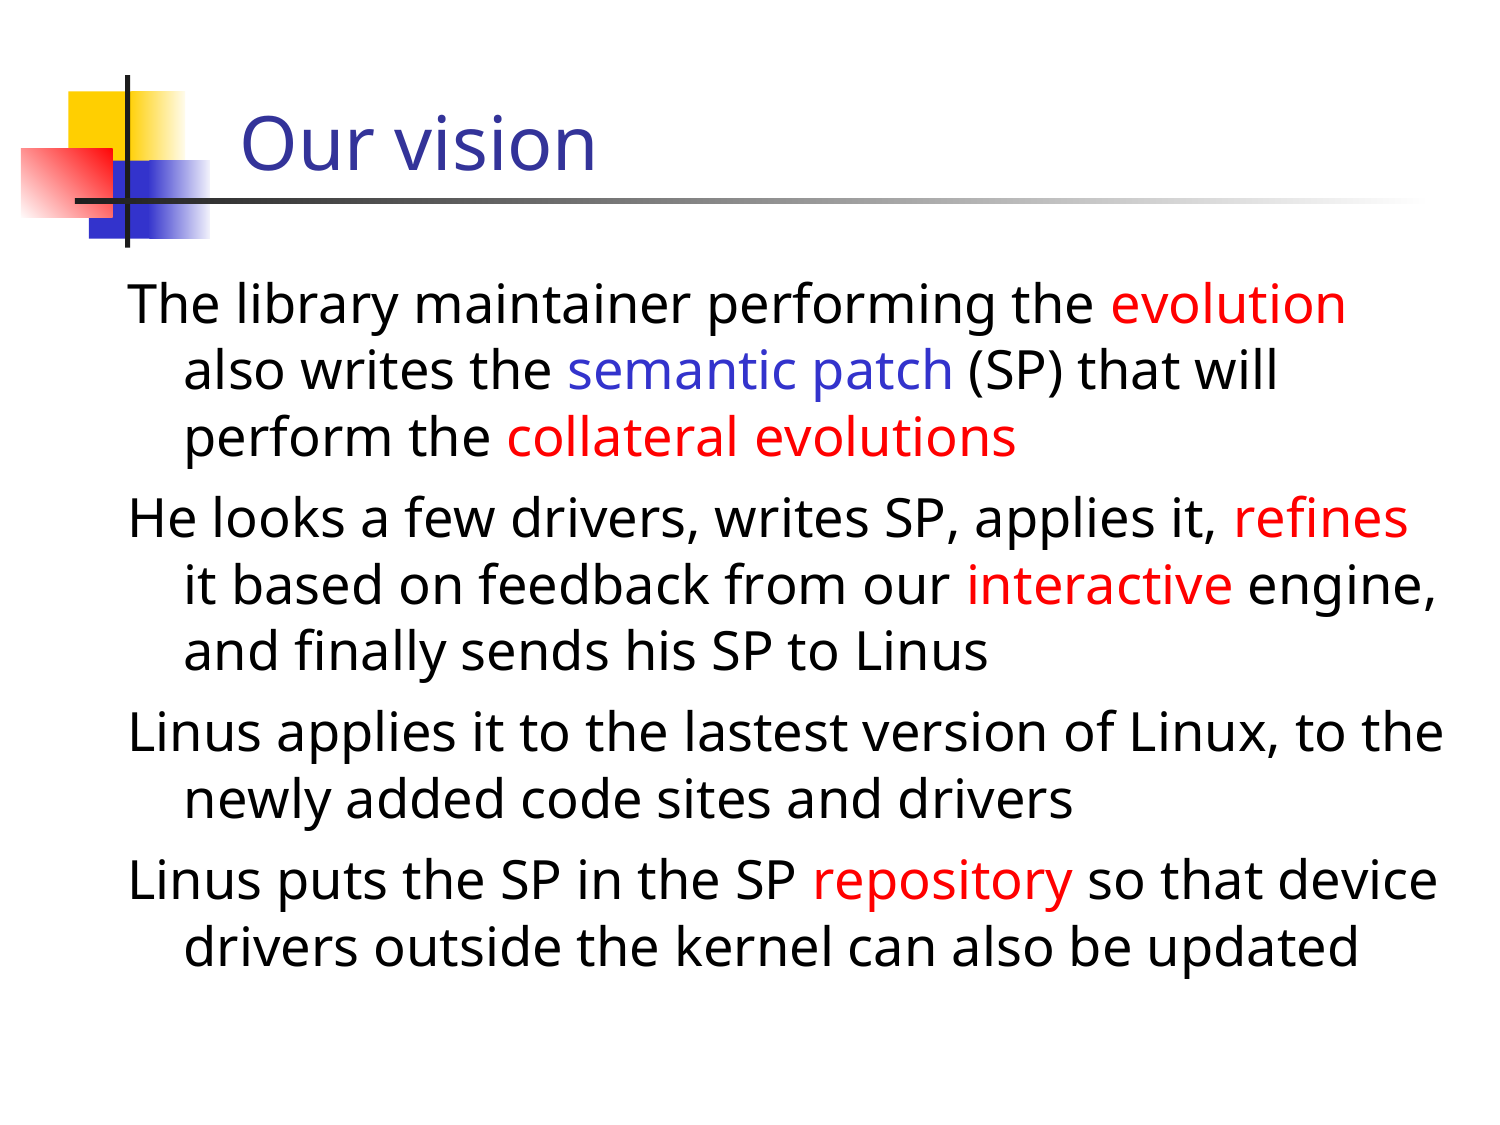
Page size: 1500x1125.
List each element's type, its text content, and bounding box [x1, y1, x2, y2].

list The library maintainer performing the evolution also writes the semantic patch (SP) that will perform the collateral evolutions He looks a few drivers, writes SP, applies it, refines it based on feedback from our interactive engine, and finally sends his SP to Linus Linus applies it to the lastest version of Linux, to the newly added code sites and drivers Linus puts the SP in the SP repository so that device drivers outside the kernel can also be updated [112, 262, 1463, 1095]
title Our vision [224, 12, 1500, 200]
